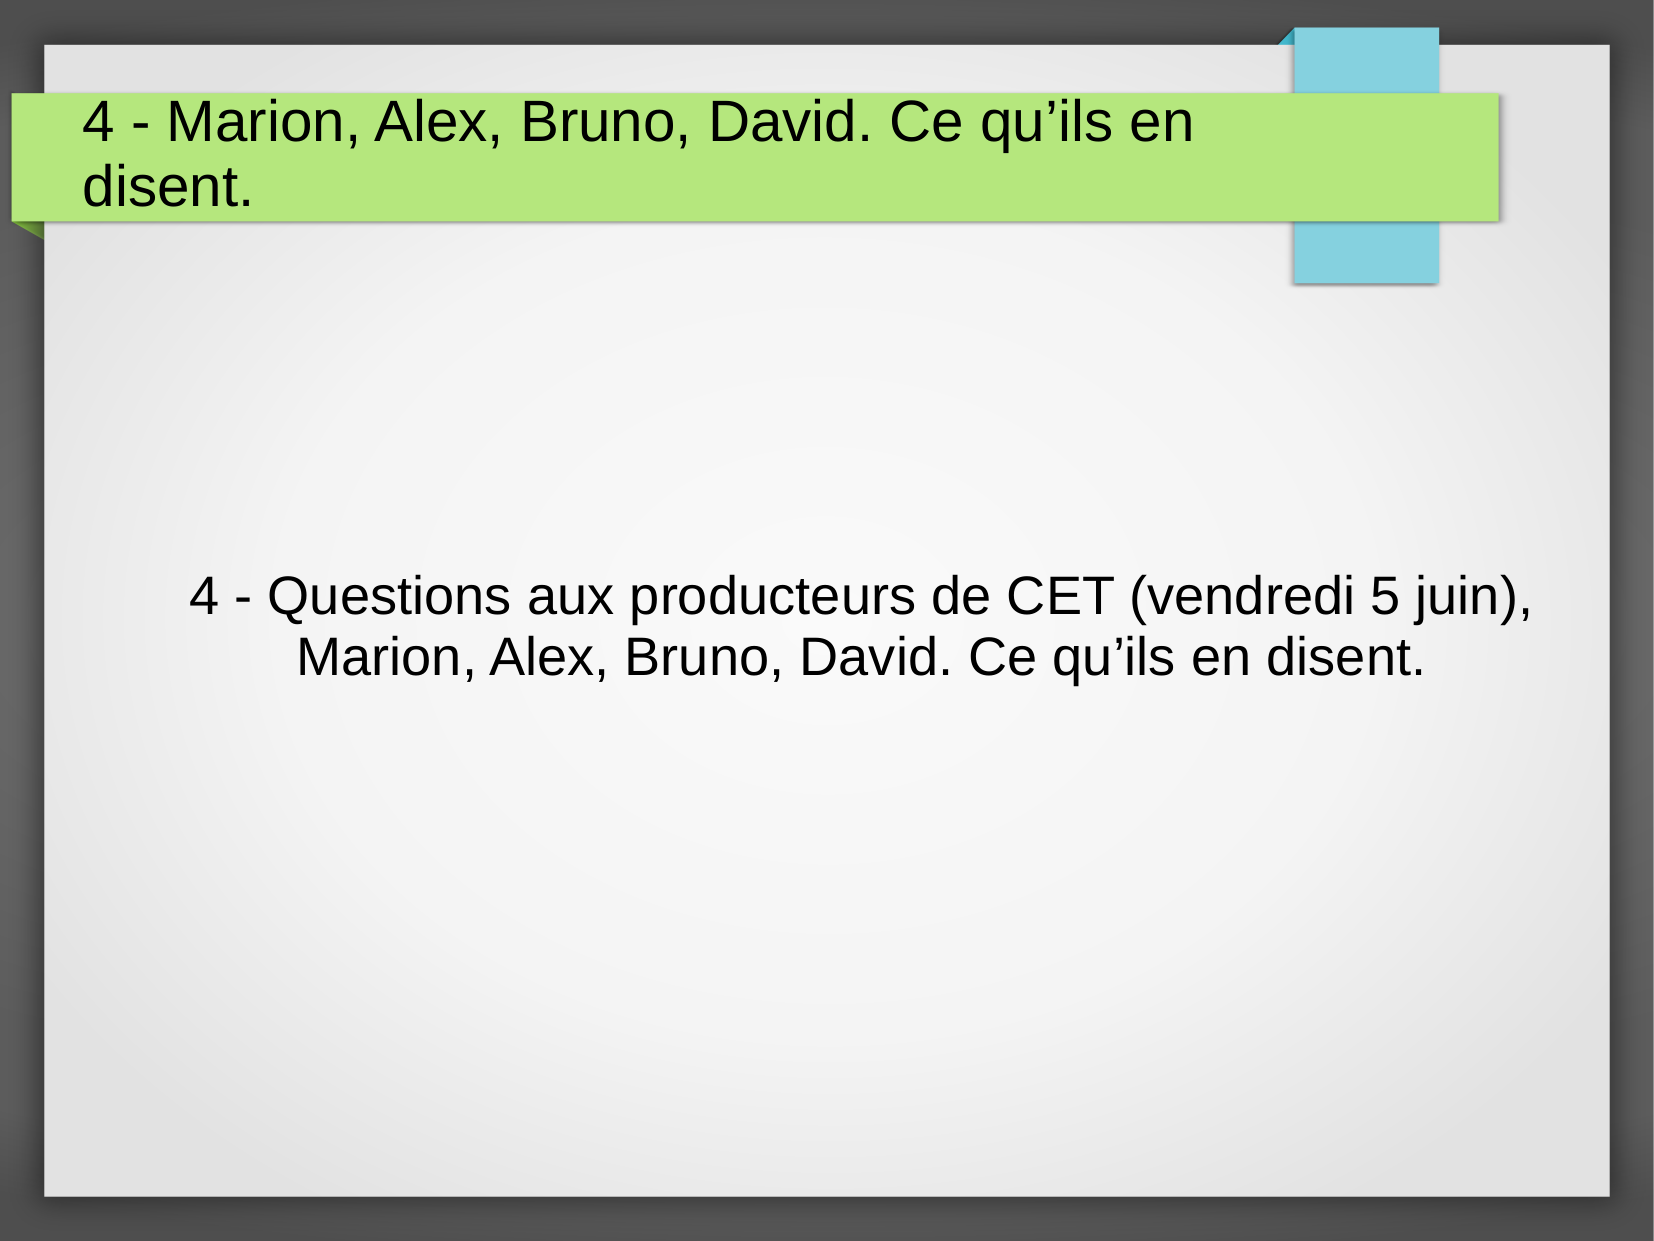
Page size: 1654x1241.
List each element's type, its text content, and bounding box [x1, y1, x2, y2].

title 4 - Marion, Alex, Bruno, David. Ce qu’ils en disent. [82, 88, 1264, 219]
list 4 - Questions aux producteurs de CET (vendredi 5 juin), Marion, Alex, Bruno, David. Ce qu’ils en disent. [82, 295, 1571, 1015]
picture [0, 0, 1654, 1241]
